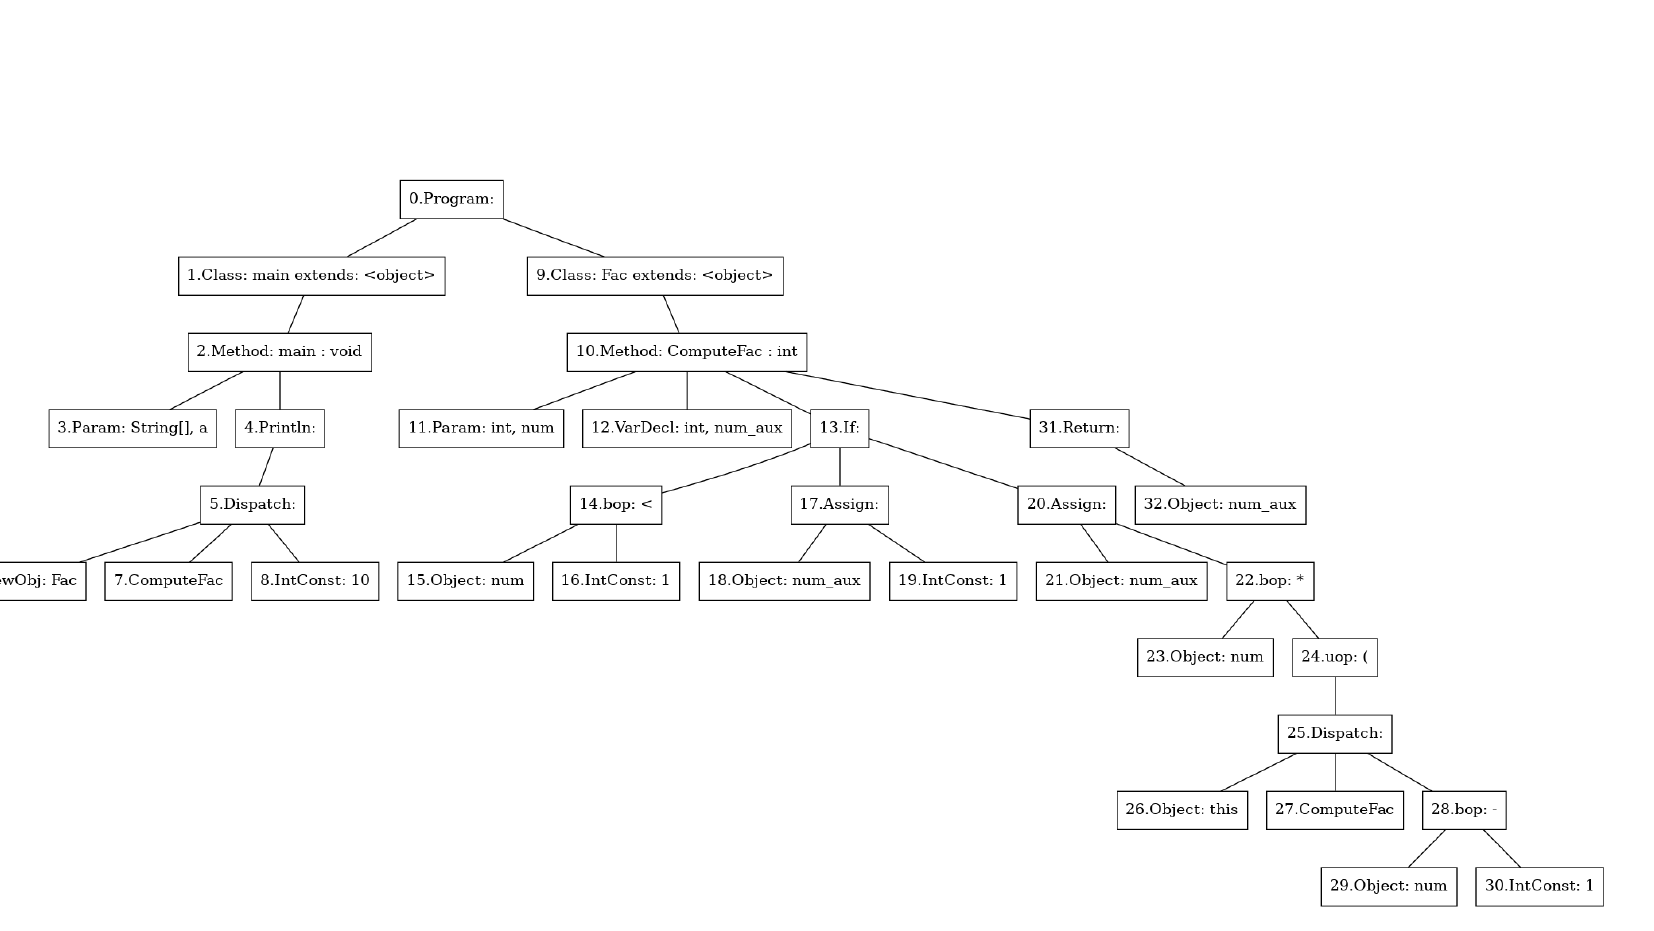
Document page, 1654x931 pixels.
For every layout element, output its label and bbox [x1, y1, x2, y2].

picture [0, 176, 1607, 910]
